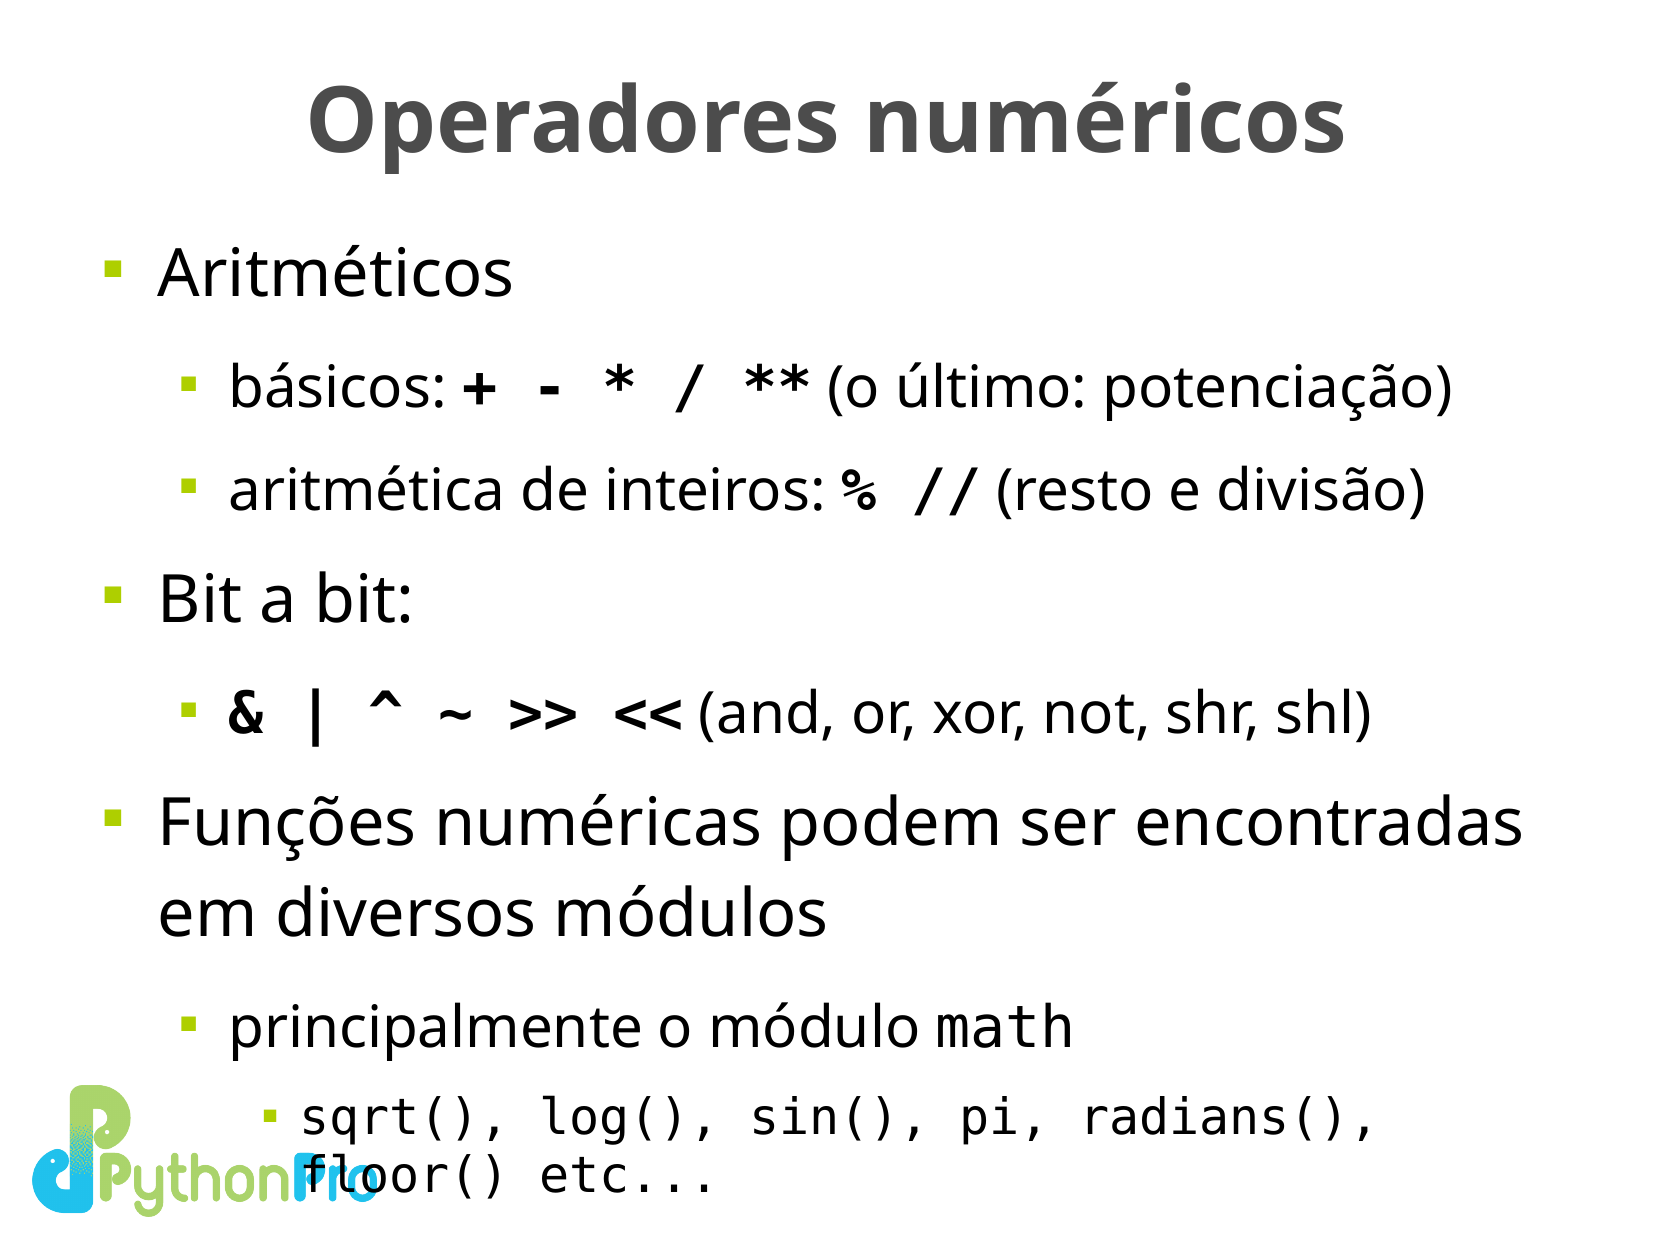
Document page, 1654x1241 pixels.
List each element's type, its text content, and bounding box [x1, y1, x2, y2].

picture [367, 1168, 377, 1189]
title Operadores numéricos [82, 13, 1571, 222]
picture [32, 1085, 377, 1217]
list Aritméticos básicos: + - * / ** (o último: potenciação) aritmética de inteiros: % // (resto e divisão) Bit a bit: & | ^ ~ >> << (and, or, xor, not, shr, shl) Funções numéricas podem ser encontradas em diversos módulos principalmente o módulo math sqrt(), log(), sin(), pi, radians(), floor() etc... [86, 225, 1576, 1096]
